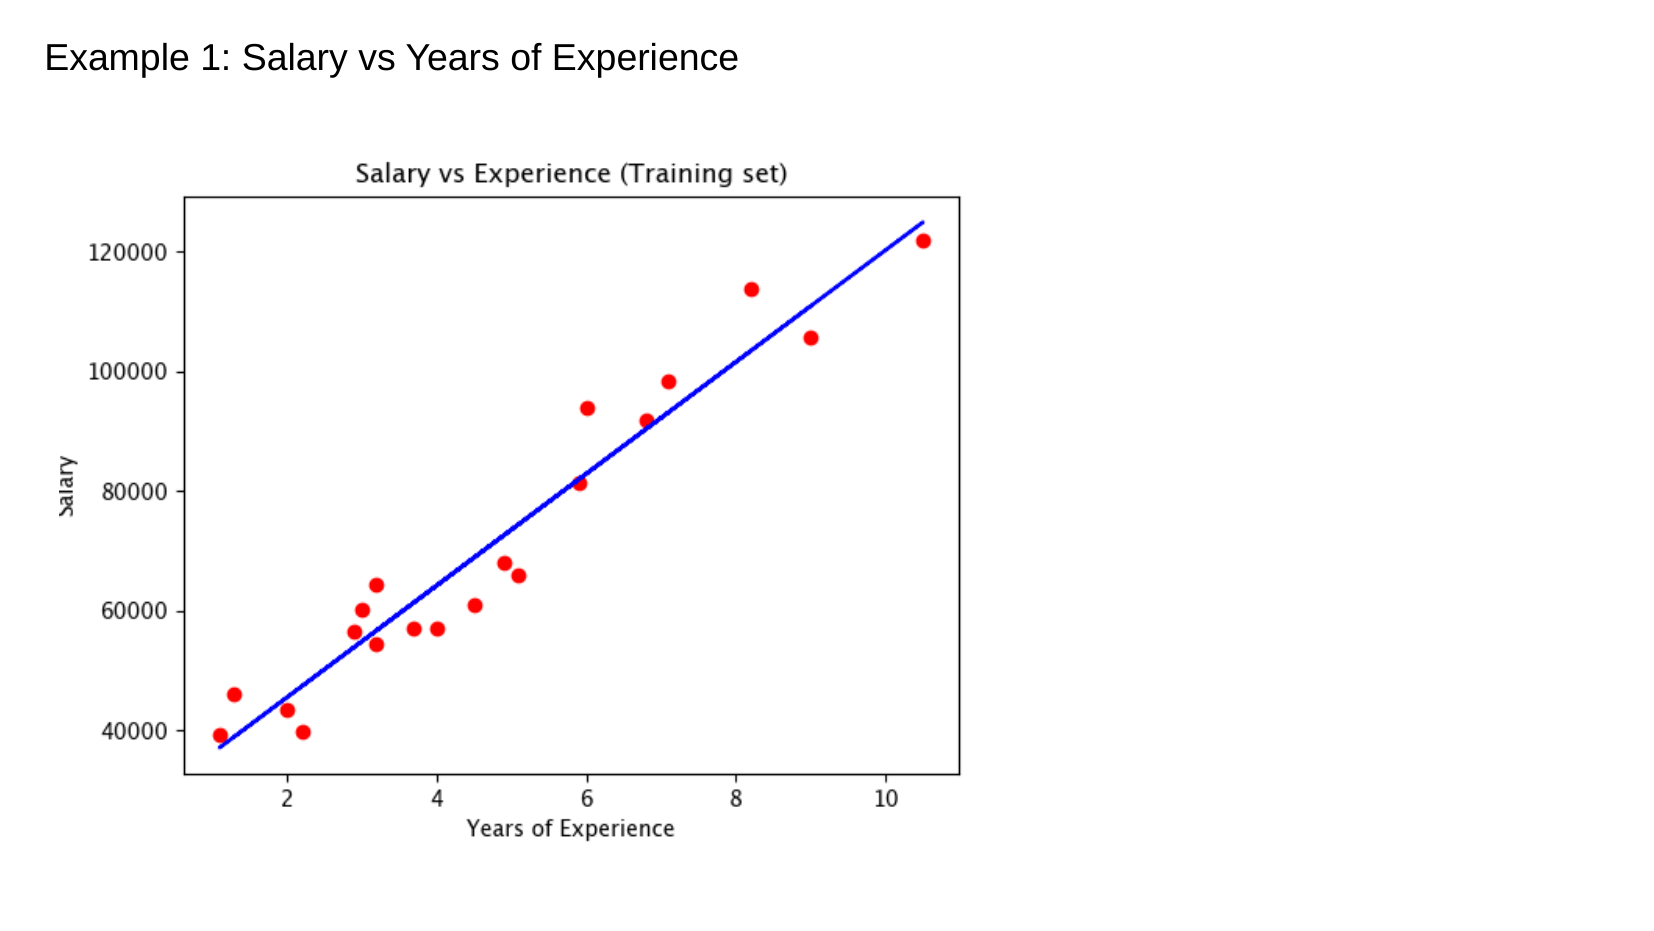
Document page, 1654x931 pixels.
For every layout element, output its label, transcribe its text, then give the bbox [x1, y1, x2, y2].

picture [59, 106, 1059, 857]
text_box Example 1: Salary vs Years of Experience [29, 29, 1595, 87]
